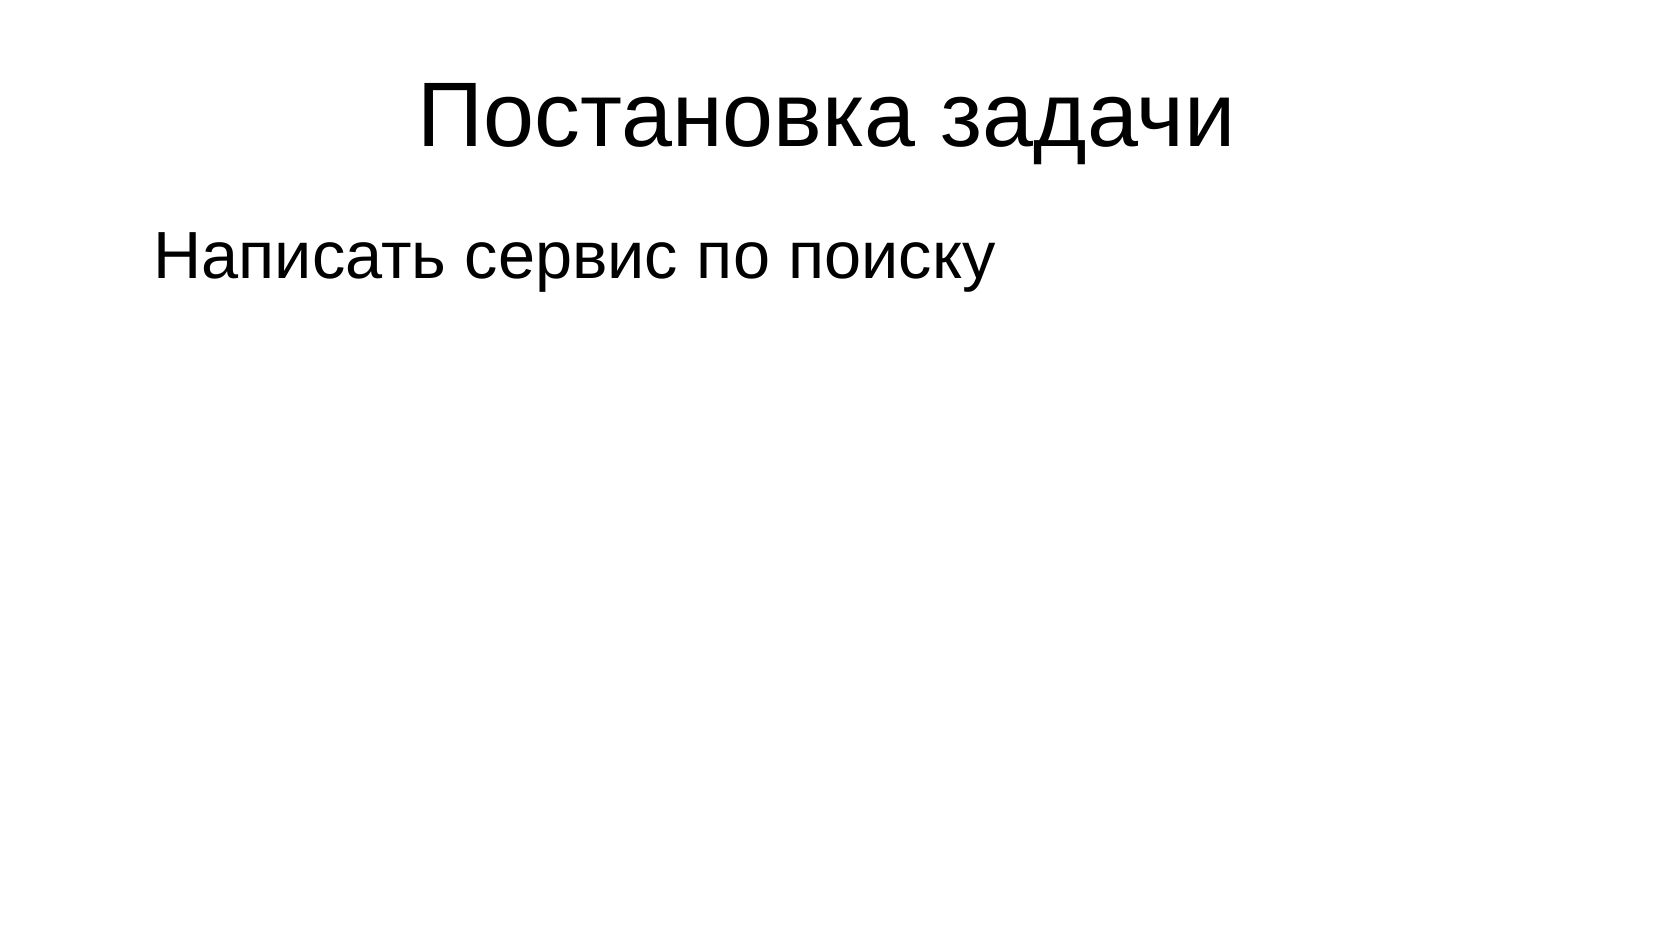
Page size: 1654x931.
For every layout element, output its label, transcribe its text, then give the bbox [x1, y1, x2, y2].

list Написать сервис по поиску [82, 217, 1571, 758]
title Постановка задачи [82, 37, 1571, 193]
